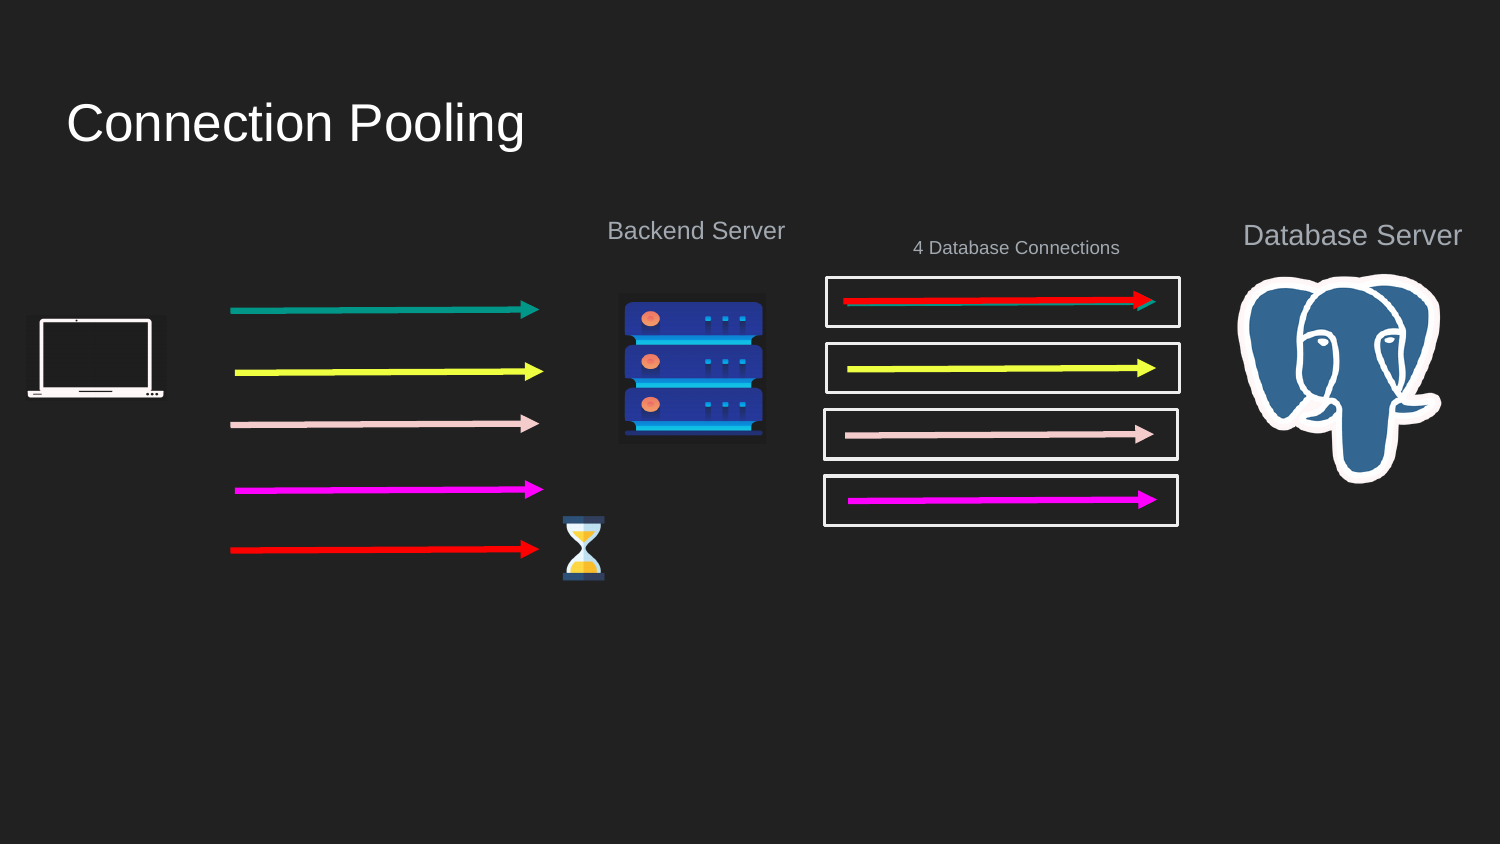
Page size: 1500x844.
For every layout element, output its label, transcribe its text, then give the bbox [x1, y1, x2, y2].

picture [1222, 254, 1458, 490]
title Connection Pooling [51, 72, 1449, 167]
picture [548, 514, 619, 585]
text_box Backend Server [566, 199, 827, 260]
picture [26, 315, 167, 401]
text_box 4 Database Connections [898, 220, 1169, 274]
picture [618, 293, 767, 444]
text_box Database Server [1228, 201, 1482, 267]
